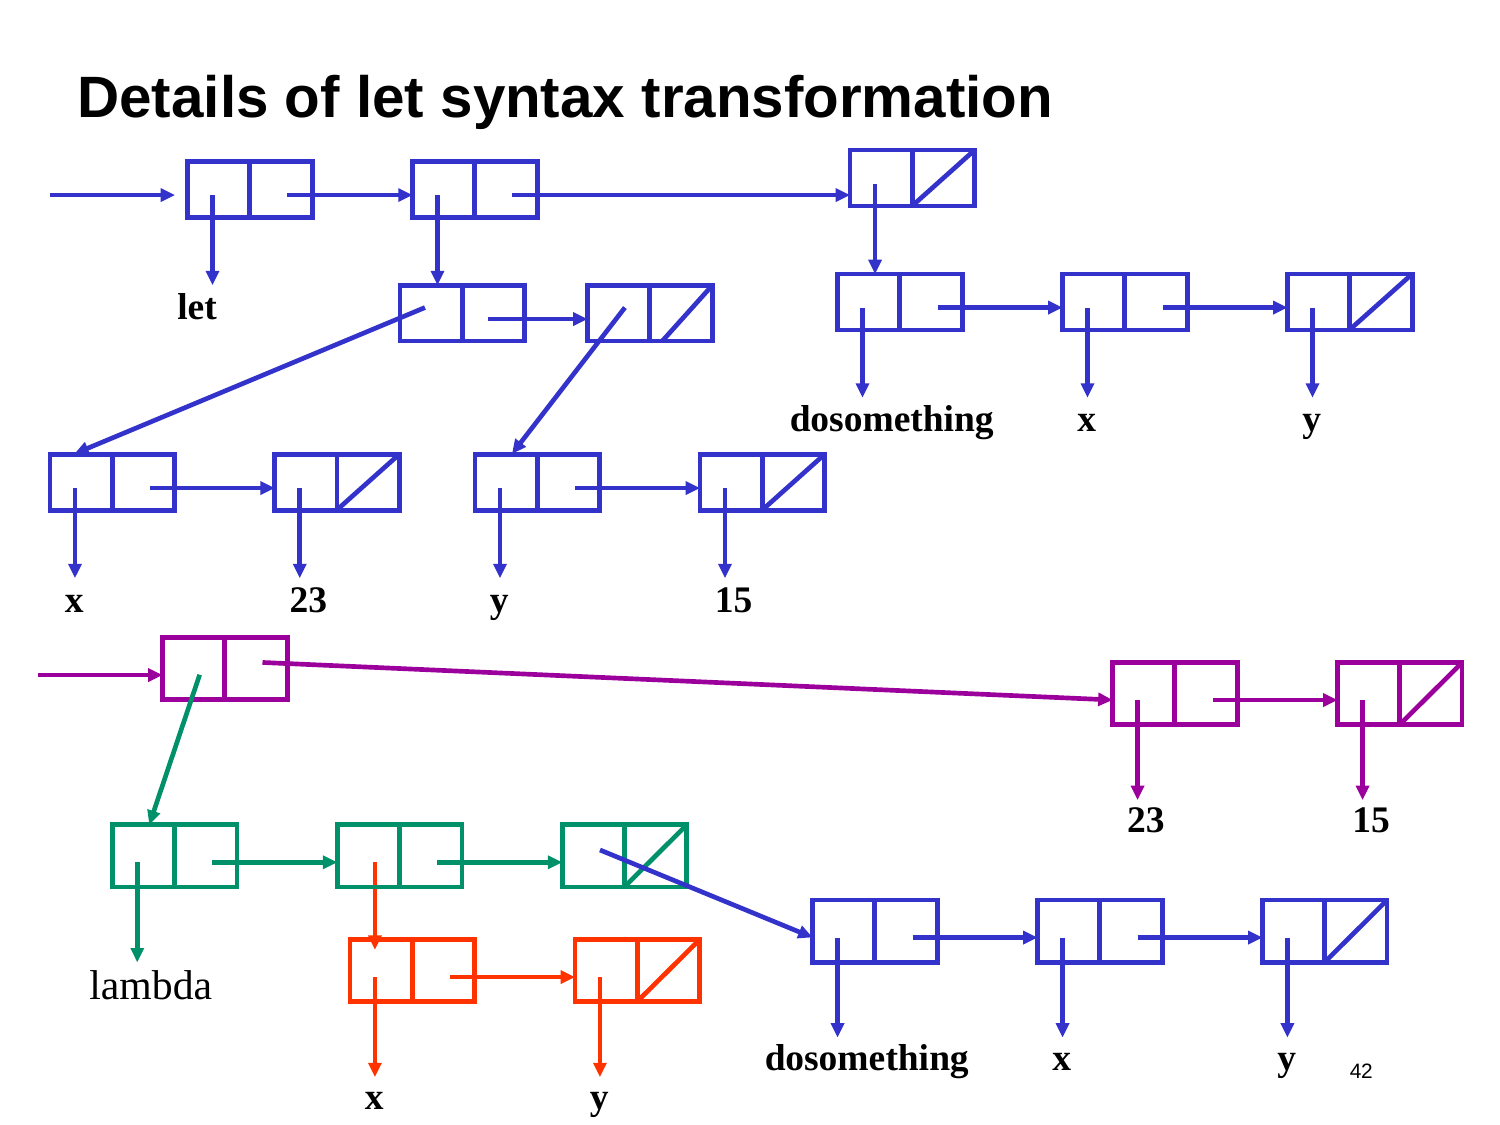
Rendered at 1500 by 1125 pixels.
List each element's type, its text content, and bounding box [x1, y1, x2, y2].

text_box lambda [74, 949, 300, 1016]
text_box y [574, 1064, 650, 1125]
text_box y [474, 566, 538, 628]
text_box x [1062, 386, 1125, 448]
text_box x [49, 566, 113, 628]
text_box let [162, 274, 363, 335]
text_box dosomething [749, 1024, 988, 1086]
text_box x [350, 1064, 413, 1125]
text_box y [1262, 1024, 1338, 1086]
text_box 23 [1112, 787, 1213, 848]
text_box 23 [274, 566, 350, 628]
text_box 15 [1337, 787, 1413, 848]
text_box Details of let syntax transformation [62, 24, 1338, 163]
text_box <number> [1025, 1049, 1388, 1101]
text_box y [1287, 386, 1363, 448]
text_box x [1037, 1024, 1100, 1086]
text_box 15 [699, 566, 775, 628]
text_box dosomething [774, 386, 1013, 448]
